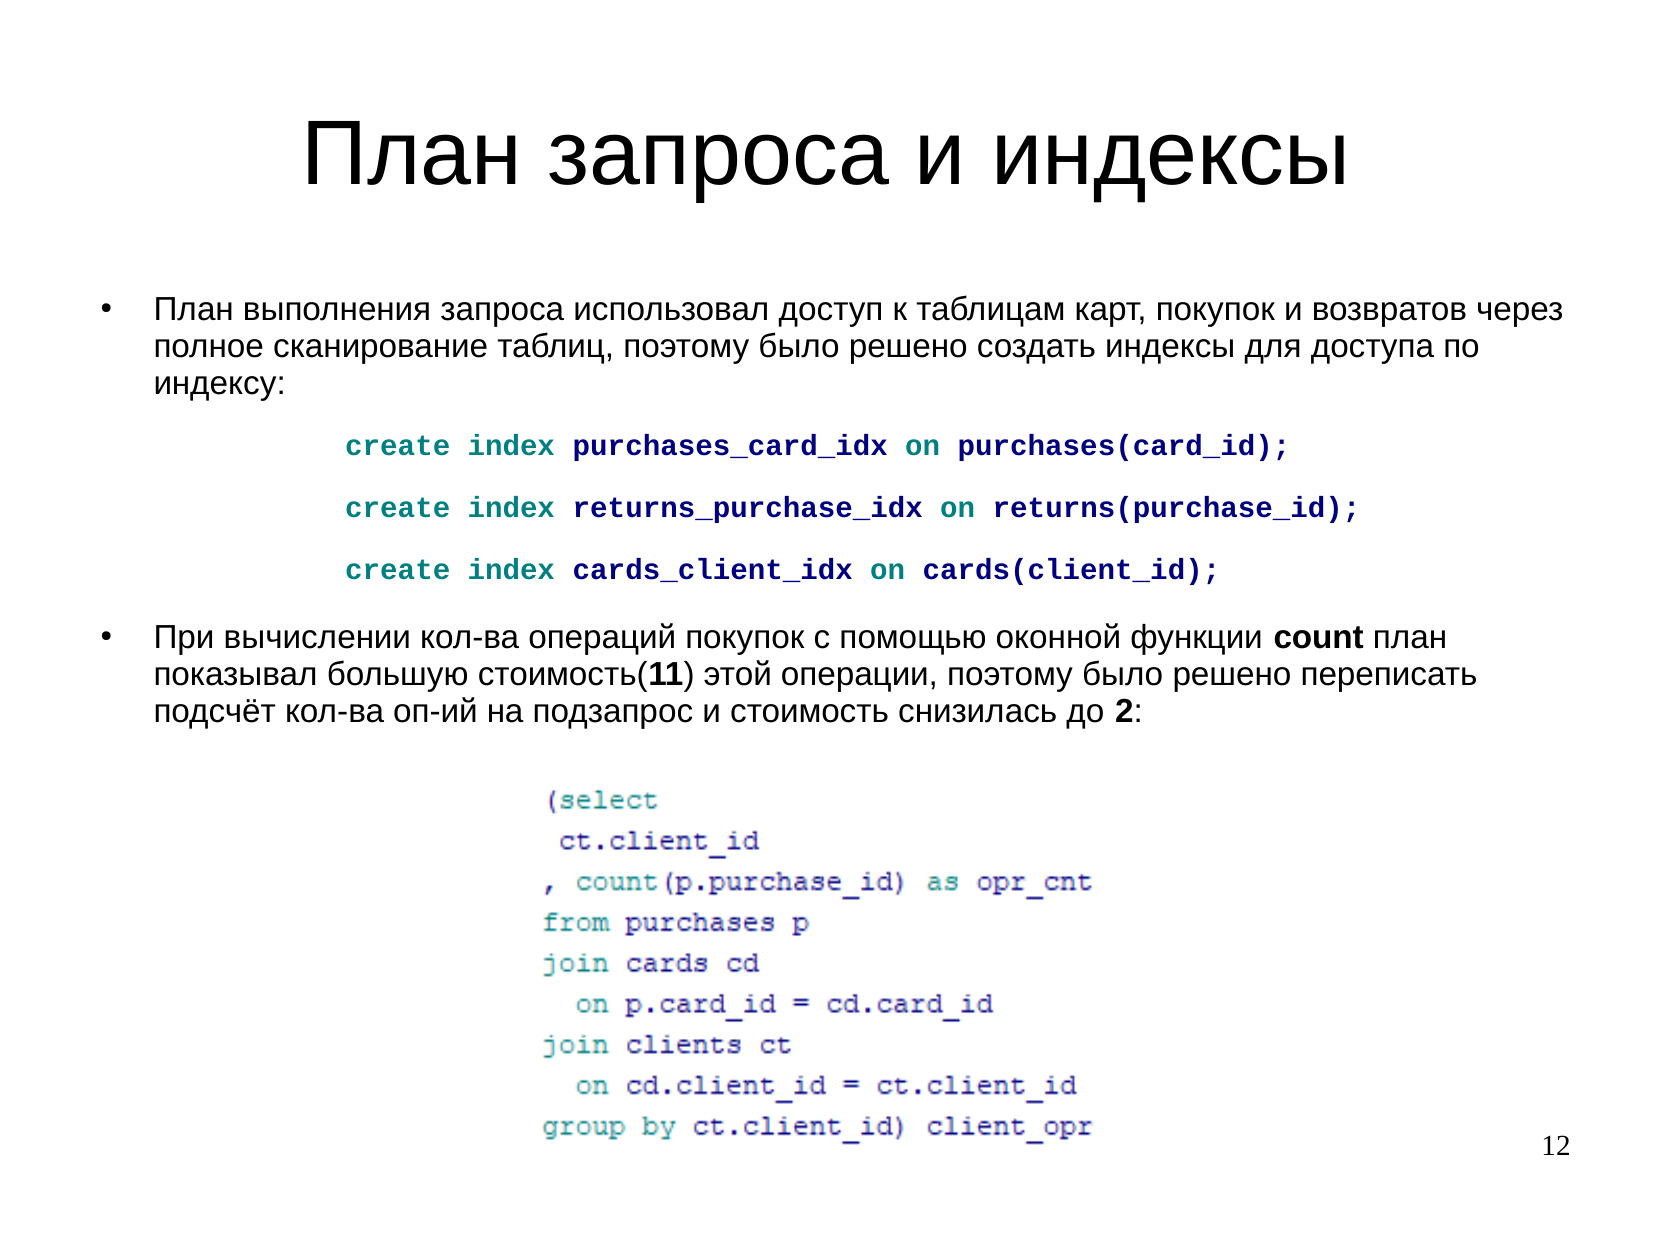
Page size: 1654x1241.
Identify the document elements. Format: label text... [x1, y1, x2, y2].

title План запроса и индексы [82, 49, 1571, 257]
picture [509, 773, 1123, 1158]
list План выполнения запроса использовал доступ к таблицам карт, покупок и возвратов через полное сканирование таблиц, поэтому было решено создать индексы для доступа по индексу: create index purchases_card_idx on purchases(card_id); create index returns_purchase_idx on returns(purchase_id); create index cards_client_idx on cards(client_id); При вычислении кол-ва операций покупок с помощью оконной функции count план показывал большую стоимость(11) этой операции, поэтому было решено переписать подсчёт кол-ва оп-ий на подзапрос и стоимость снизилась до 2: [82, 290, 1571, 1109]
